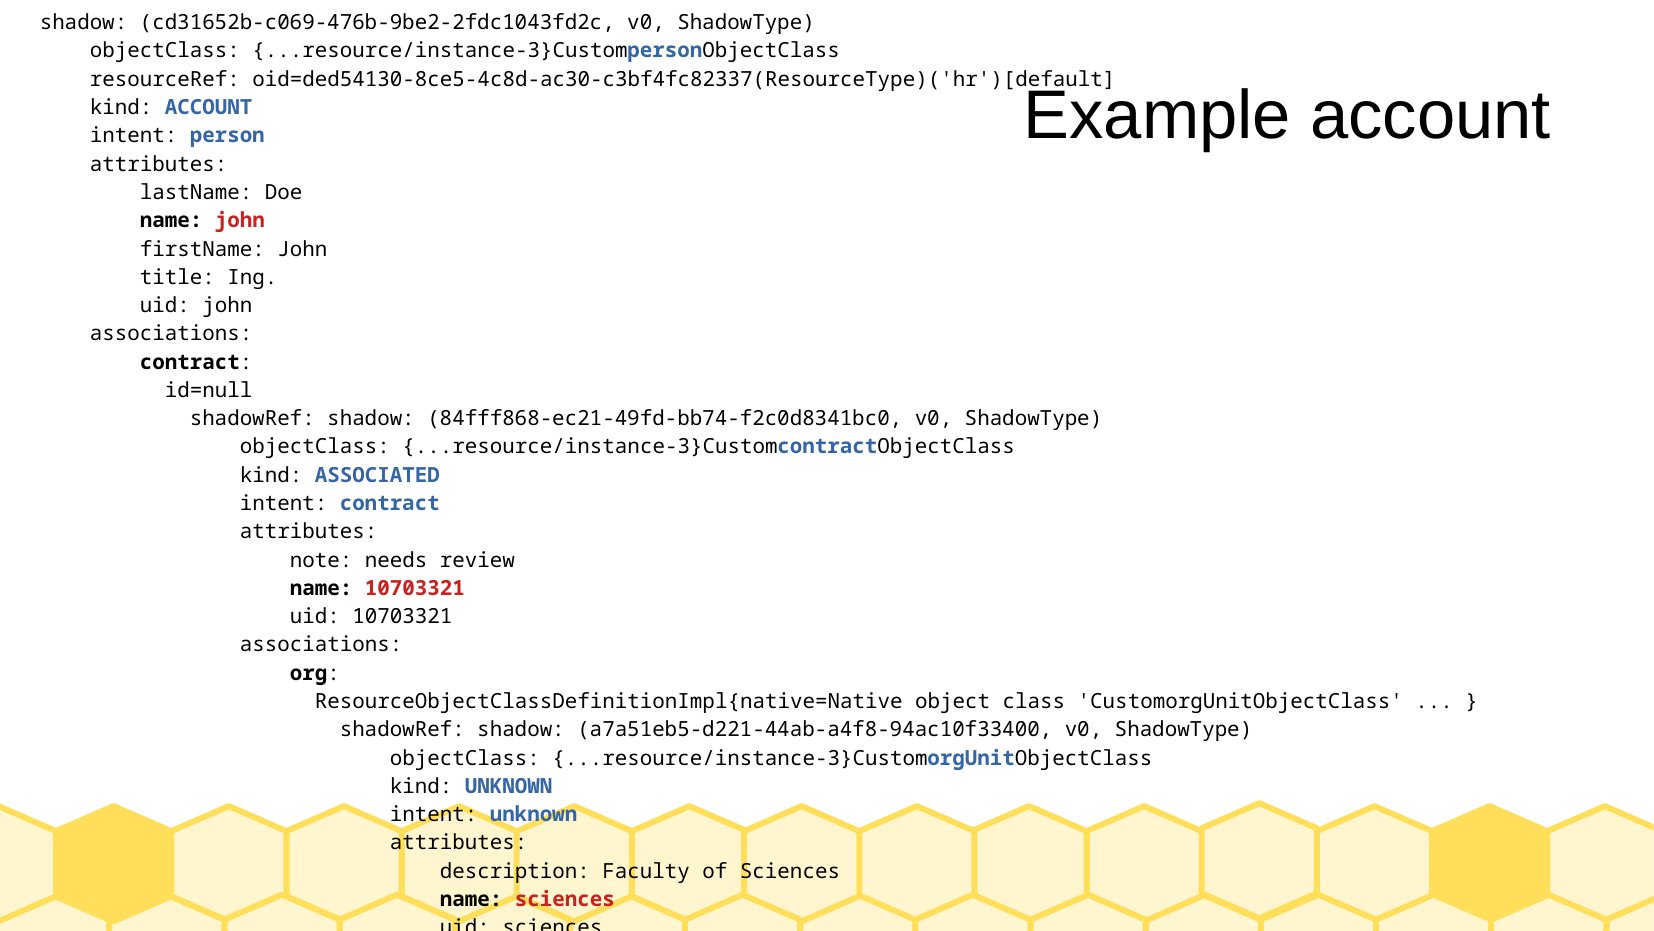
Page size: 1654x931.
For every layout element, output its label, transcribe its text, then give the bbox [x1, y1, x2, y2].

text_box shadow: (cd31652b-c069-476b-9be2-2fdc1043fd2c, v0, ShadowType) objectClass: {...resource/instance-3}CustompersonObjectClass resourceRef: oid=ded54130-8ce5-4c8d-ac30-c3bf4fc82337(ResourceType)('hr')[default] kind: ACCOUNT intent: person attributes: lastName: Doe name: john firstName: John title: Ing. uid: john associations: contract: id=null shadowRef: shadow: (84fff868-ec21-49fd-bb74-f2c0d8341bc0, v0, ShadowType) objectClass: {...resource/instance-3}CustomcontractObjectClass kind: ASSOCIATED intent: contract attributes: note: needs review name: 10703321 uid: 10703321 associations: org: ResourceObjectClassDefinitionImpl{native=Native object class 'CustomorgUnitObjectClass' ... } shadowRef: shadow: (a7a51eb5-d221-44ab-a4f8-94ac10f33400, v0, ShadowType) objectClass: {...resource/instance-3}CustomorgUnitObjectClass kind: UNKNOWN intent: unknown attributes: description: Faculty of Sciences name: sciences uid: sciences costCenter: ROTD: GENERIC/costCenter shadowRef: shadow: (203eb71a-dda7-4269-9c02-1accd82132a4, v8, ShadowType) objectClass: {...resource/instance-3}CustomcostCenterObjectClass kind: GENERIC intent: costCenter attributes: name: cc1000 uid: cc1000 [0, 0, 1654, 916]
title Example account [1003, 37, 1571, 193]
